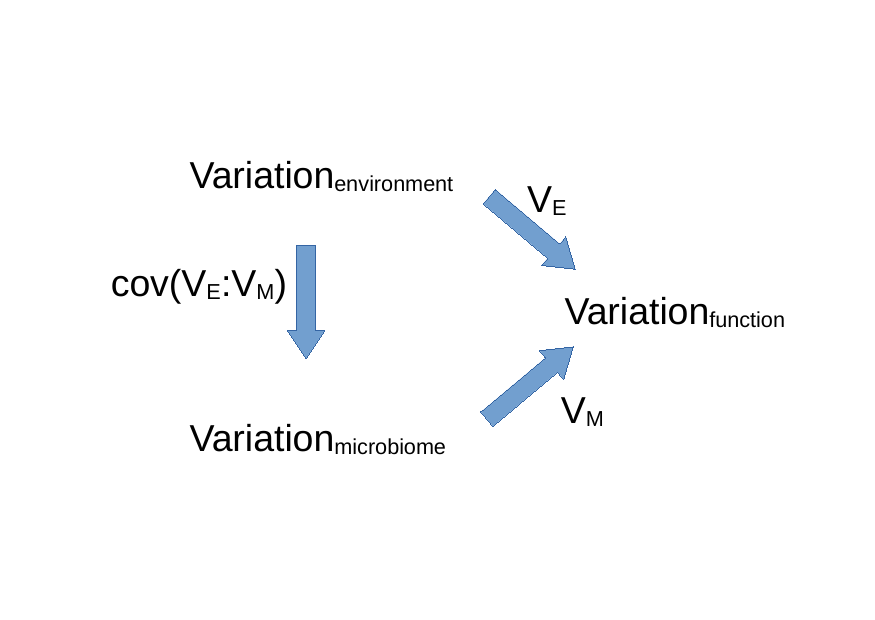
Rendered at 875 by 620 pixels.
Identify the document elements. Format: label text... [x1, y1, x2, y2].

text_box [483, 189, 512, 229]
text_box Variationmicrobiome [174, 409, 513, 509]
text_box [480, 346, 574, 427]
text_box Variationfunction [549, 283, 875, 383]
text_box VM [546, 382, 659, 482]
text_box [296, 245, 316, 255]
text_box cov(VE:VM) [96, 255, 322, 397]
text_box VE [512, 171, 625, 270]
text_box Variationenvironment [174, 147, 513, 247]
